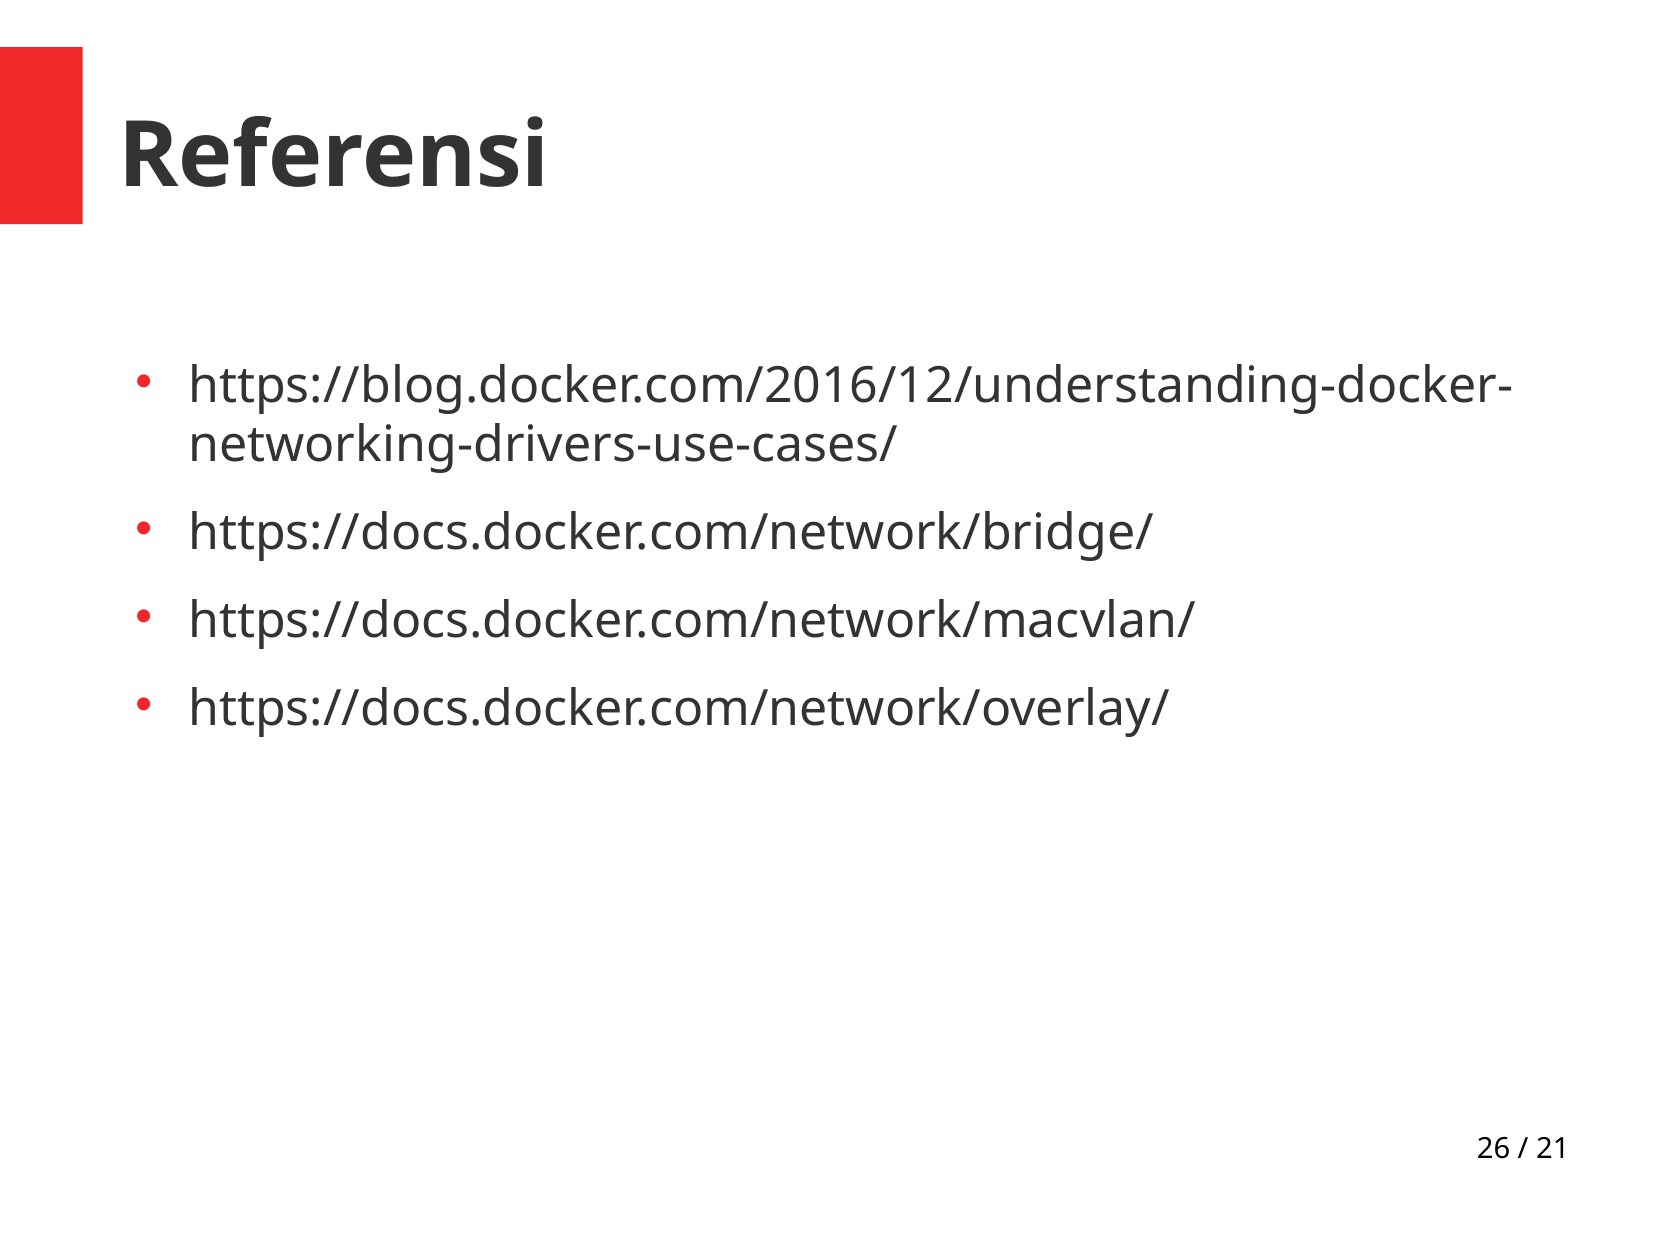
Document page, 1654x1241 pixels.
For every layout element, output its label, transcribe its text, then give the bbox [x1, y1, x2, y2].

title Referensi [118, 49, 1571, 257]
list https://blog.docker.com/2016/12/understanding-docker-networking-drivers-use-cases/ https://docs.docker.com/network/bridge/ https://docs.docker.com/network/macvlan/ https://docs.docker.com/network/overlay/ [118, 354, 1536, 1074]
